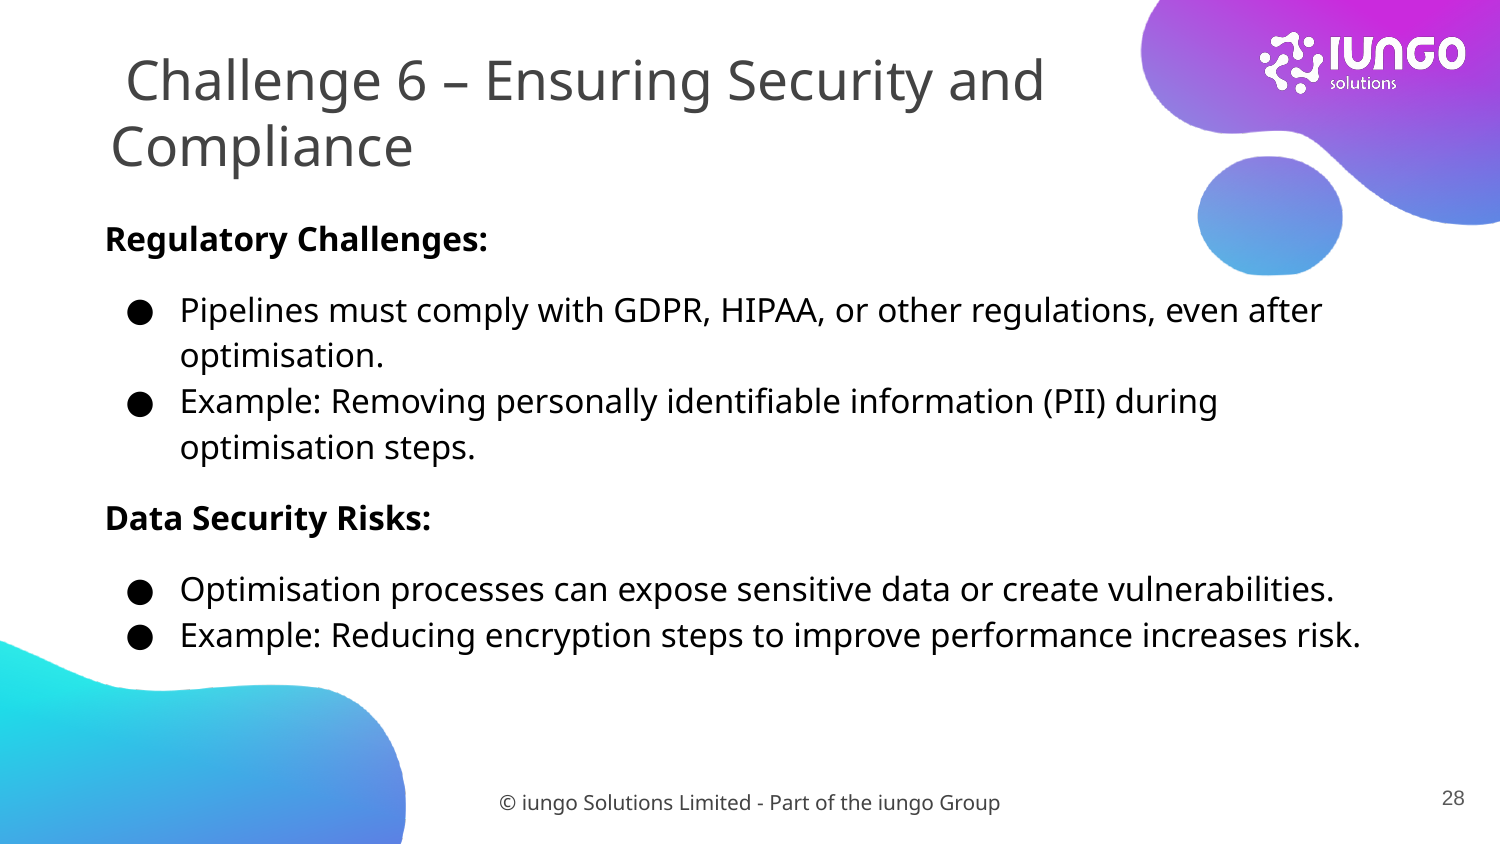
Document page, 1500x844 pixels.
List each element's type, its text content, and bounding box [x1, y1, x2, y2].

slide_number <number> [1389, 764, 1480, 830]
title Challenge 6 – Ensuring Security and Compliance [95, 30, 1123, 125]
picture [0, 0, 1500, 844]
list Regulatory Challenges: Pipelines must comply with GDPR, HIPAA, or other regulations, even after optimisation. Example: Removing personally identifiable information (PII) during optimisation steps. Data Security Risks: Optimisation processes can expose sensitive data or create vulnerabilities. Example: Reducing encryption steps to improve performance increases risk. [89, 196, 1384, 681]
